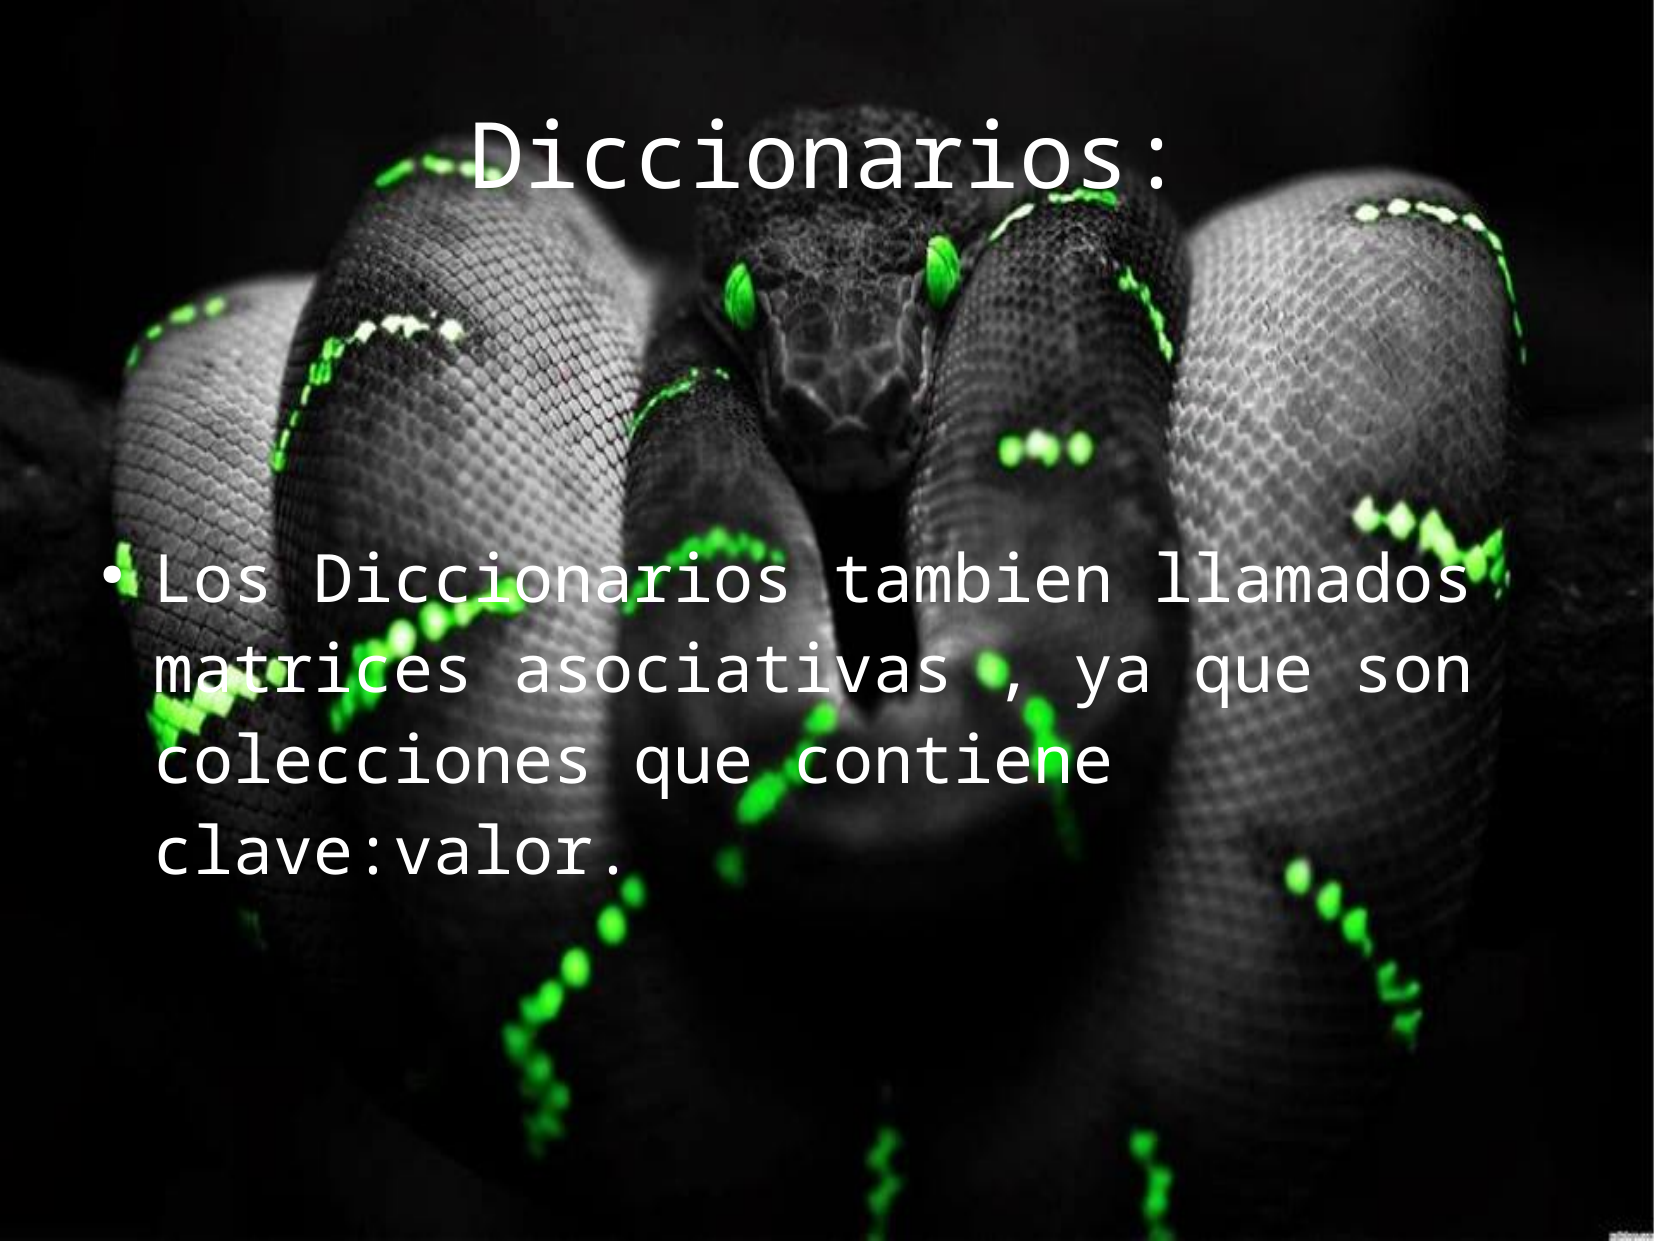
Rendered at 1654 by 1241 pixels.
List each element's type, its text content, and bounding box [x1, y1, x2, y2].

title Diccionarios: [82, 49, 1571, 257]
list Los Diccionarios tambien llamados matrices asociativas , ya que son colecciones que contiene clave:valor. [82, 290, 1571, 1010]
picture [0, 0, 1654, 1241]
